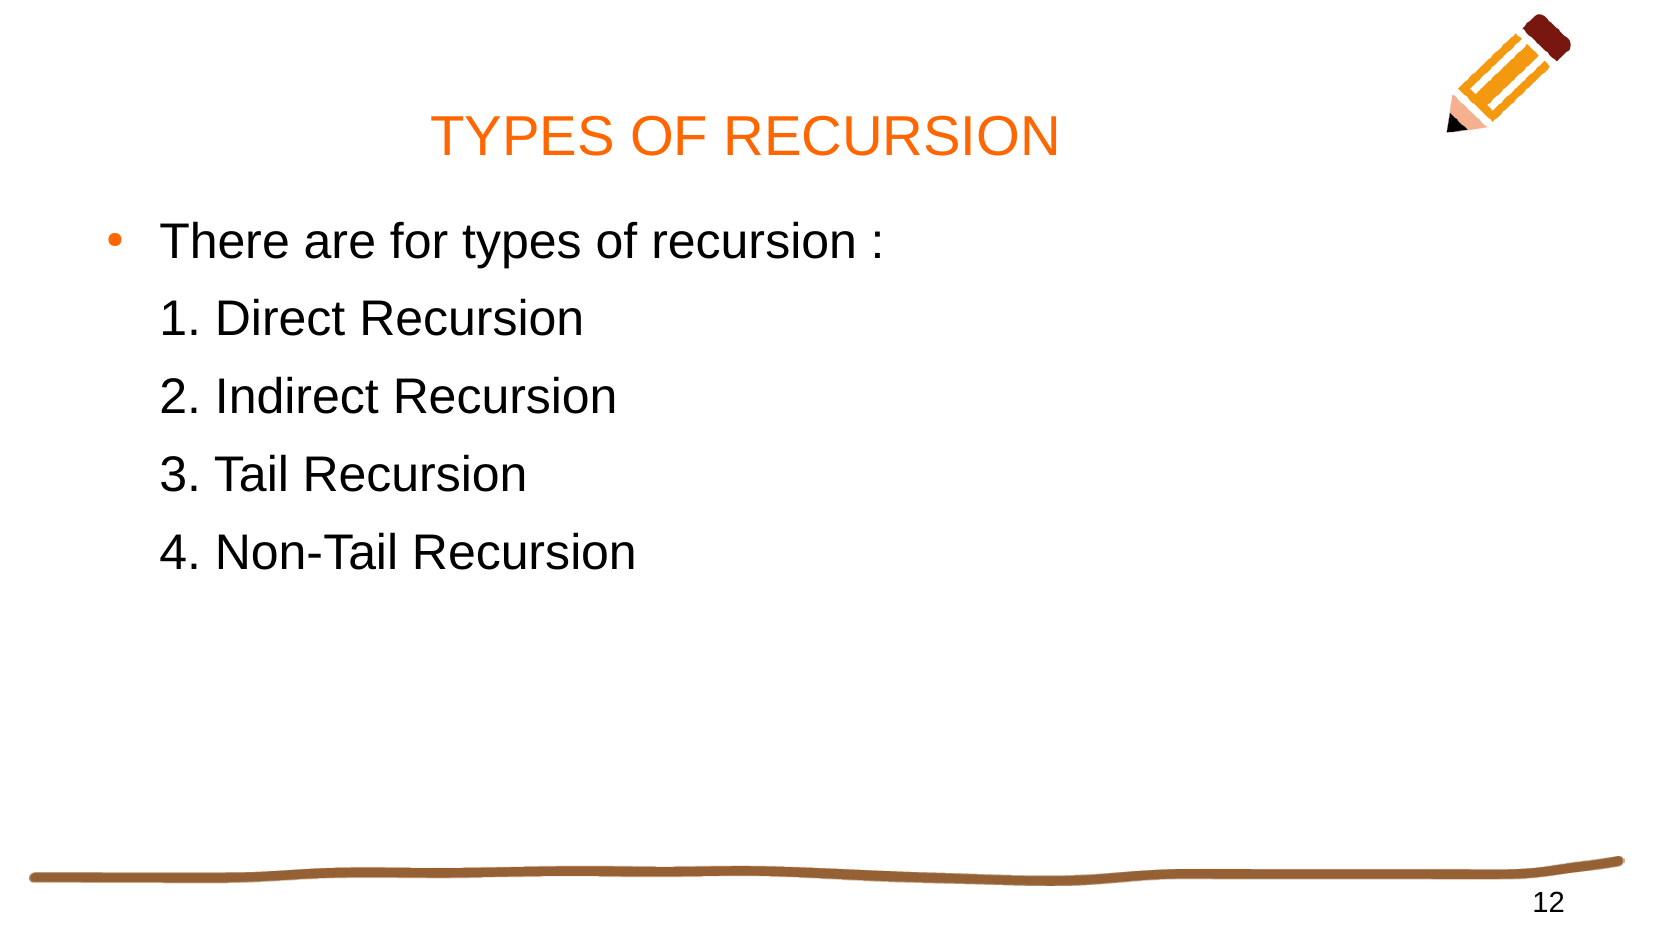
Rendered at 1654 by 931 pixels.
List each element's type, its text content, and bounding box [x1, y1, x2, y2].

picture [29, 856, 1625, 886]
picture [1446, 14, 1571, 133]
list There are for types of recursion : 1. Direct Recursion 2. Indirect Recursion 3. Tail Recursion 4. Non-Tail Recursion [88, 212, 1576, 863]
title TYPES OF RECURSION [66, 84, 1426, 188]
